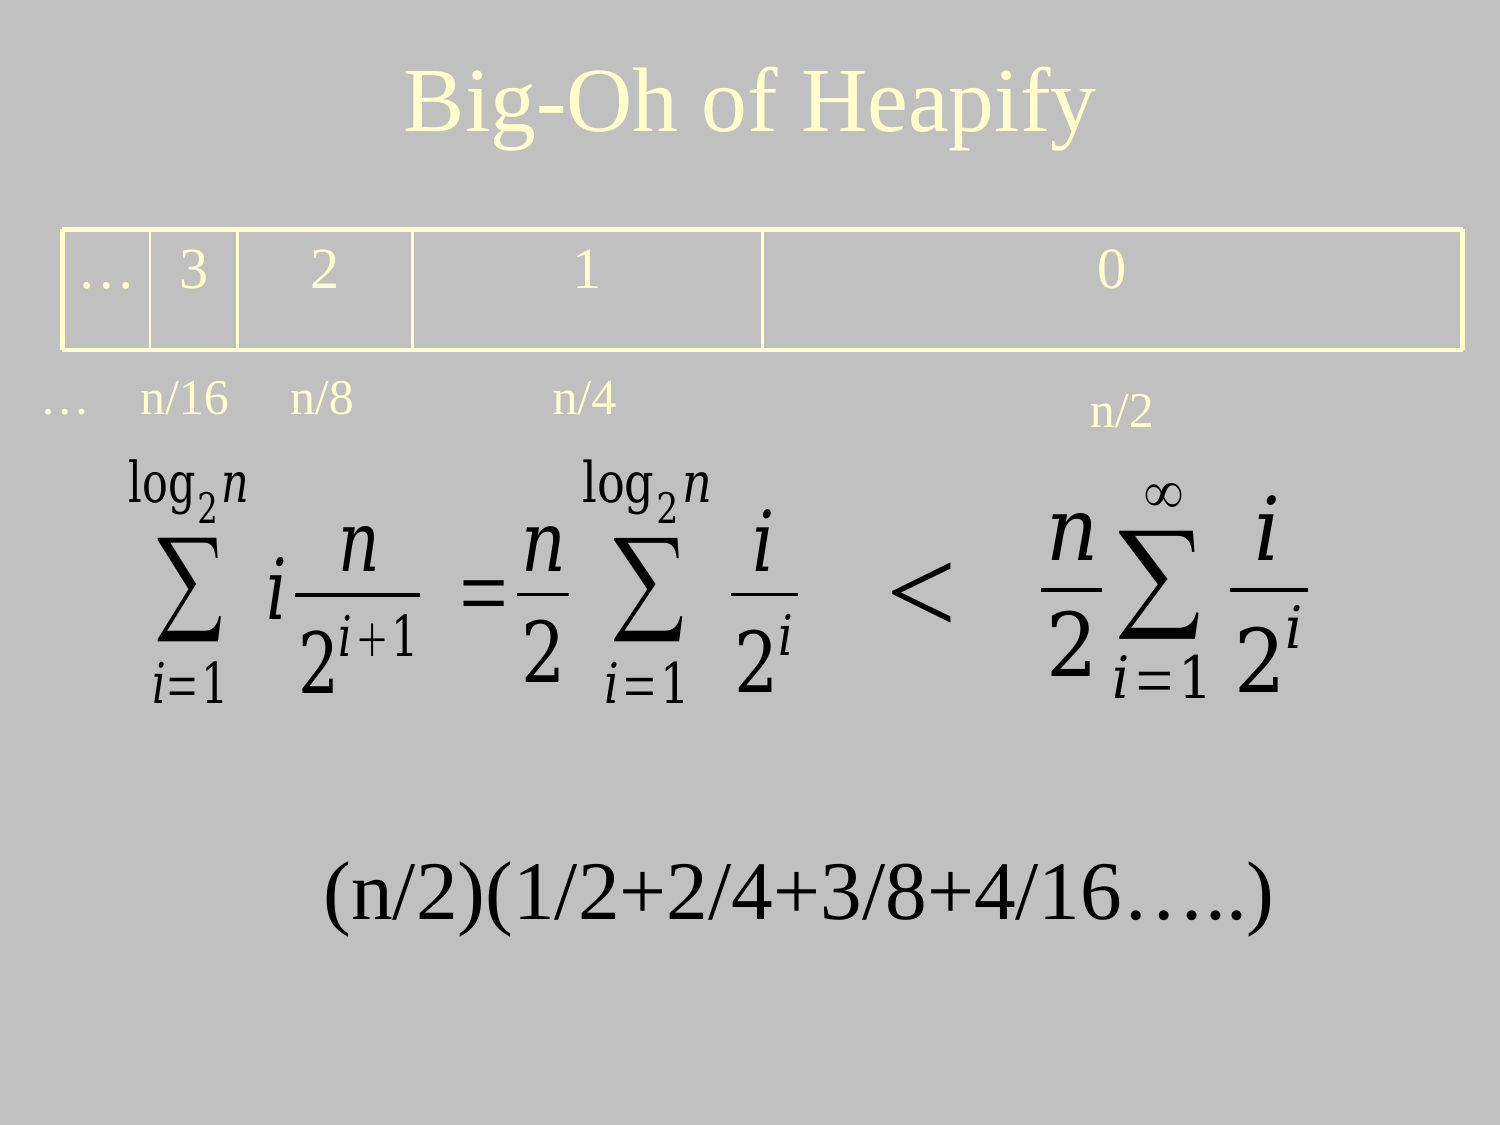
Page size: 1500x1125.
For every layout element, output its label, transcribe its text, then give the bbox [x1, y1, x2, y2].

text_box n/4 [537, 362, 632, 434]
chart [112, 450, 826, 716]
title Big-Oh of Heapify [22, 41, 1480, 159]
text_box 1 [414, 232, 761, 348]
chart [1016, 455, 1341, 713]
text_box < [871, 515, 1022, 670]
text_box n/16 [125, 362, 244, 434]
text_box n/8 [275, 362, 369, 434]
text_box 3 [151, 232, 236, 348]
text_box 2 [239, 232, 411, 348]
text_box … [65, 232, 149, 348]
text_box (n/2)(1/2+2/4+3/8+4/16…..) [308, 837, 1291, 946]
text_box … [25, 362, 105, 434]
text_box n/2 [1075, 374, 1169, 446]
text_box 0 [764, 232, 1460, 348]
